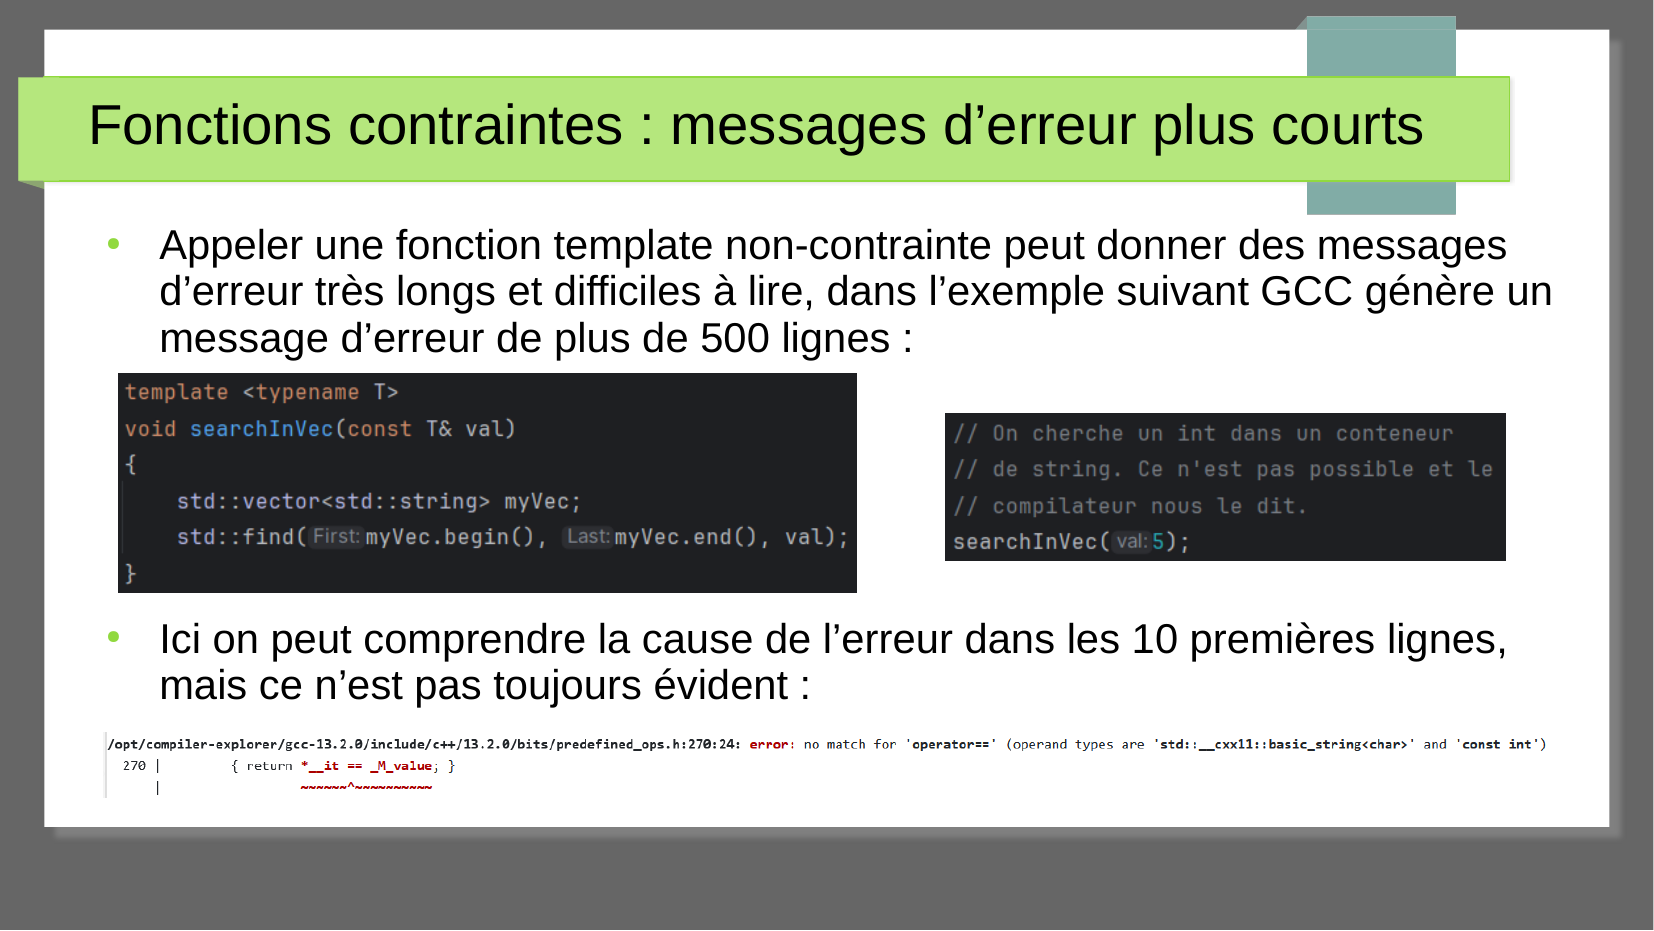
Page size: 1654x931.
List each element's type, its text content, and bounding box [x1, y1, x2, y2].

picture [945, 413, 1506, 562]
title Fonctions contraintes : messages d’erreur plus courts [88, 73, 1506, 178]
list Appeler une fonction template non-contrainte peut donner des messages d’erreur très longs et difficiles à lire, dans l’exemple suivant GCC génère un message d’erreur de plus de 500 lignes : Ici on peut comprendre la cause de l’erreur dans les 10 premières lignes, mais ce n’est pas toujours évident : [88, 221, 1565, 813]
picture [103, 732, 1551, 798]
picture [118, 373, 857, 593]
